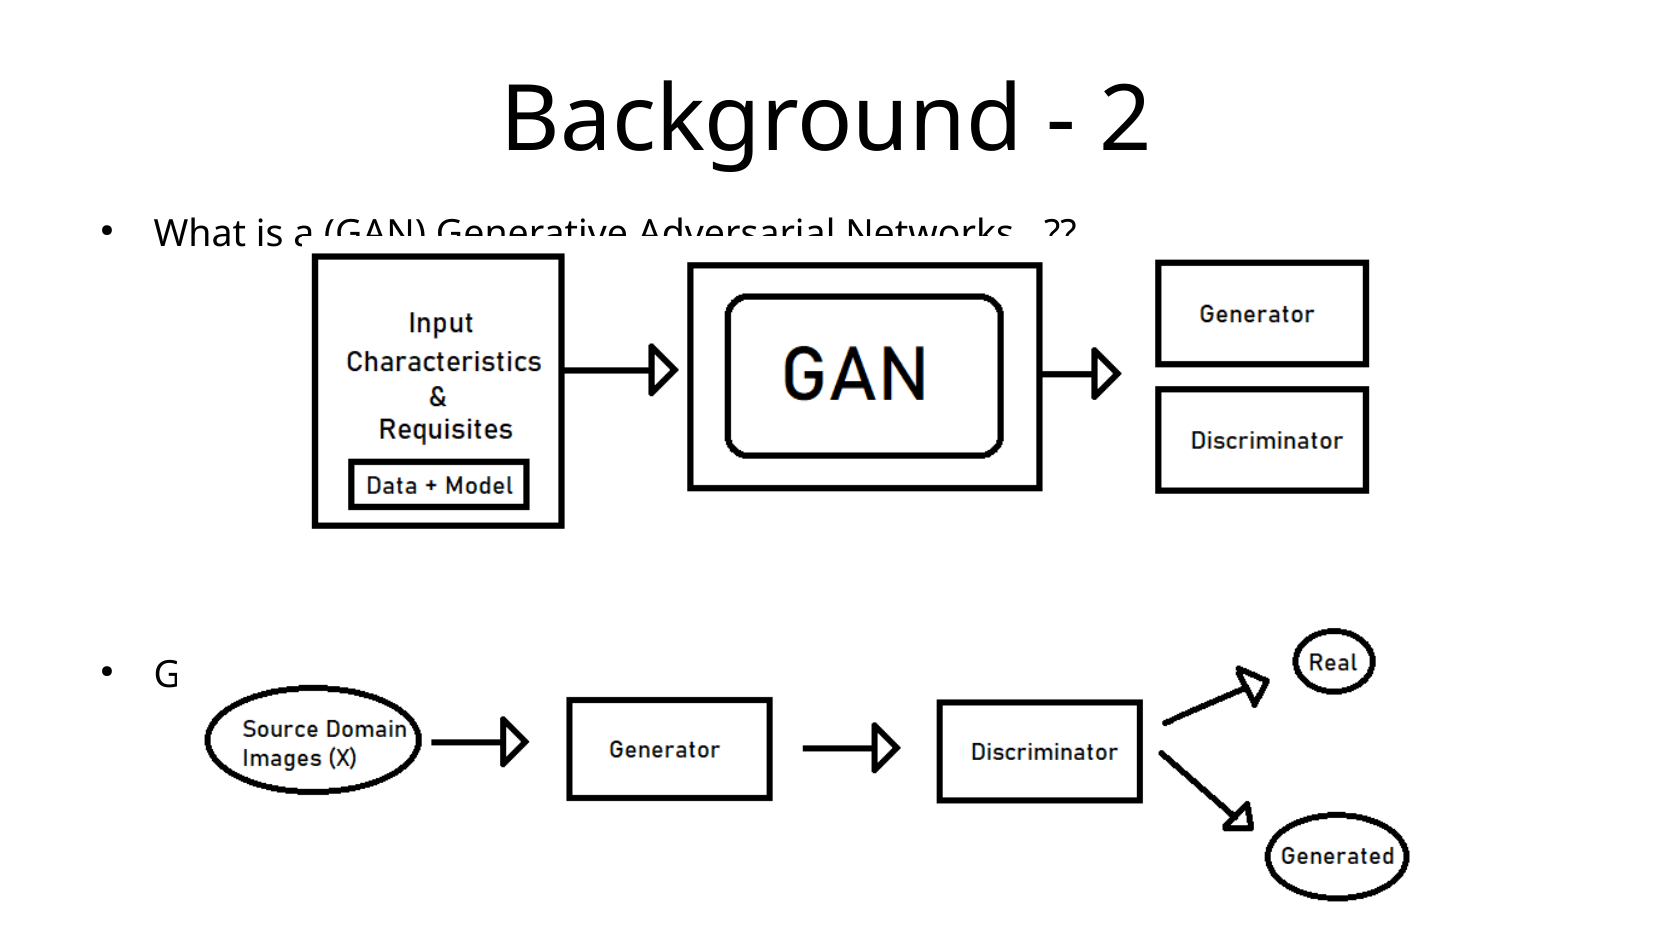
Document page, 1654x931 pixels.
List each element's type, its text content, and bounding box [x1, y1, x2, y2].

list What is a (GAN) Generative Adversarial Networks...?? Generator & Discriminator [82, 198, 1571, 739]
title Background - 2 [82, 37, 1571, 193]
picture [177, 604, 1418, 916]
picture [302, 236, 1388, 549]
